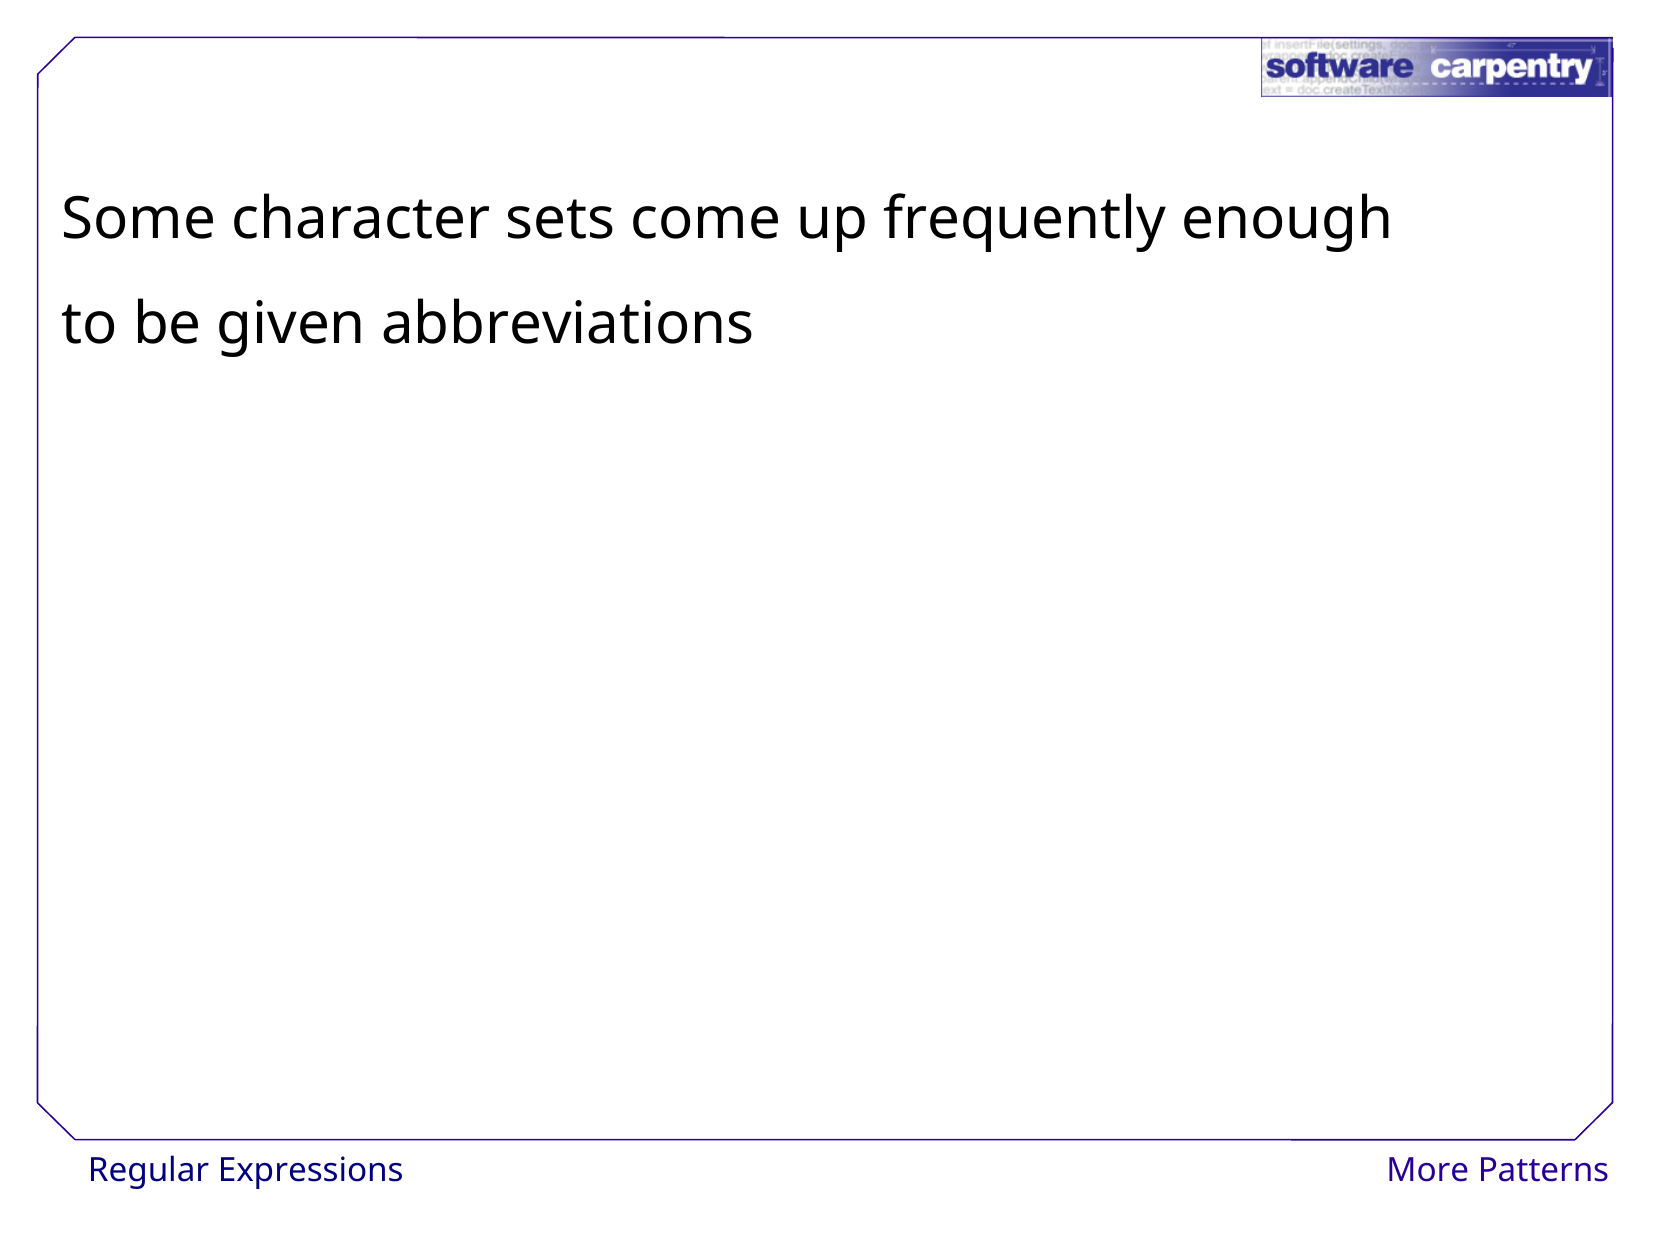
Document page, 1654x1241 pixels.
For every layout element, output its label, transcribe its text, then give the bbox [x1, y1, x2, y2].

picture [1261, 39, 1613, 97]
text_box Some character sets come up frequently enough to be given abbreviations [46, 137, 1559, 364]
